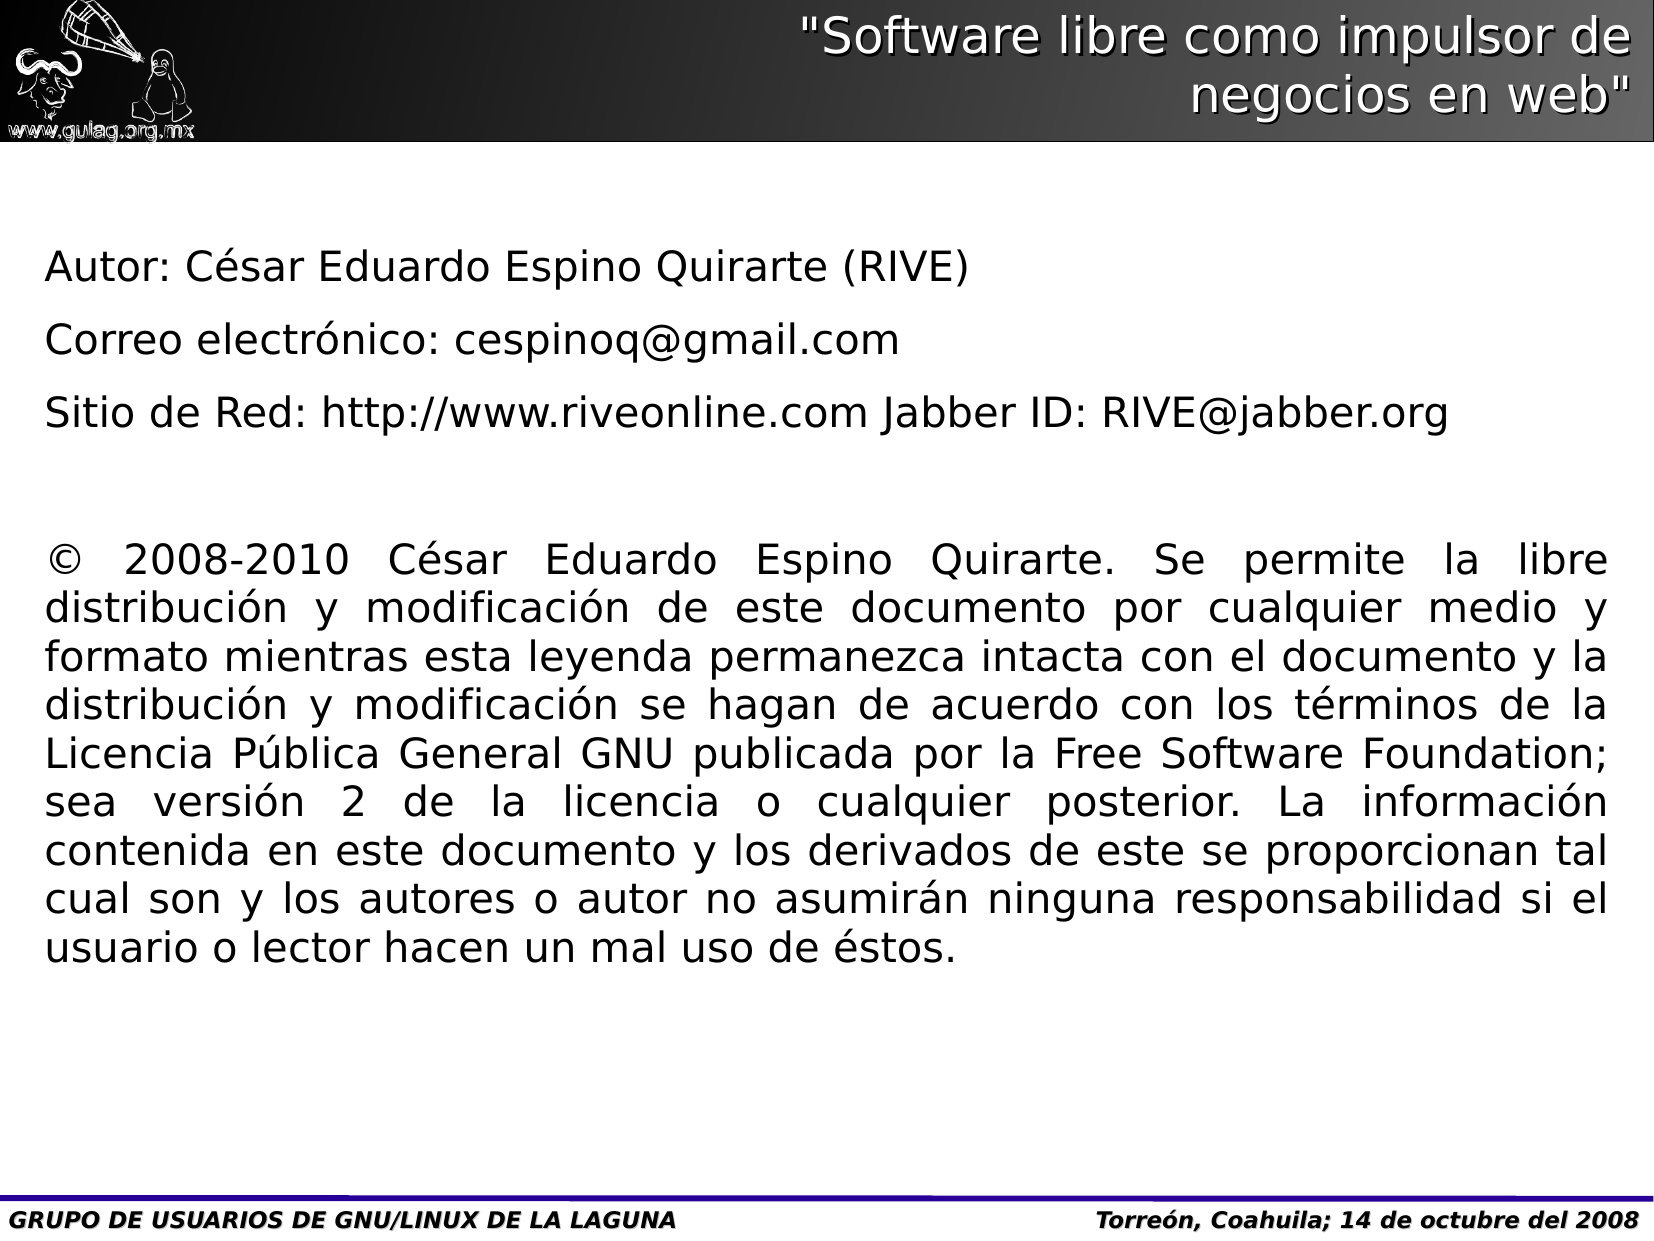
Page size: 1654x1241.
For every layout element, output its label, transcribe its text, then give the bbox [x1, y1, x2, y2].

text_box [197, 0, 1654, 142]
text_box Autor: César Eduardo Espino Quirarte (RIVE) Correo electrónico: cespinoq@gmail.com Sitio de Red: http://www.riveonline.com Jabber ID: RIVE@jabber.org © 2008-2010 César Eduardo Espino Quirarte. Se permite la libre distribución y modificación de este documento por cualquier medio y formato mientras esta leyenda permanezca intacta con el documento y la distribución y modificación se hagan de acuerdo con los términos de la Licencia Pública General GNU publicada por la Free Software Foundation; sea versión 2 de la licencia o cualquier posterior. La información contenida en este documento y los derivados de este se proporcionan tal cual son y los autores o autor no asumirán ninguna responsabilidad si el usuario o lector hacen un mal uso de éstos. [29, 235, 1625, 1058]
text_box "Software libre como impulsor de negocios en web" [749, 0, 1648, 132]
text_box [0, 0, 5, 142]
text_box Torreón, Coahuila; 14 de octubre del 2008 [1080, 1200, 1654, 1241]
text_box GRUPO DE USUARIOS DE GNU/LINUX DE LA LAGUNA [0, 1200, 693, 1241]
picture [5, 0, 197, 144]
